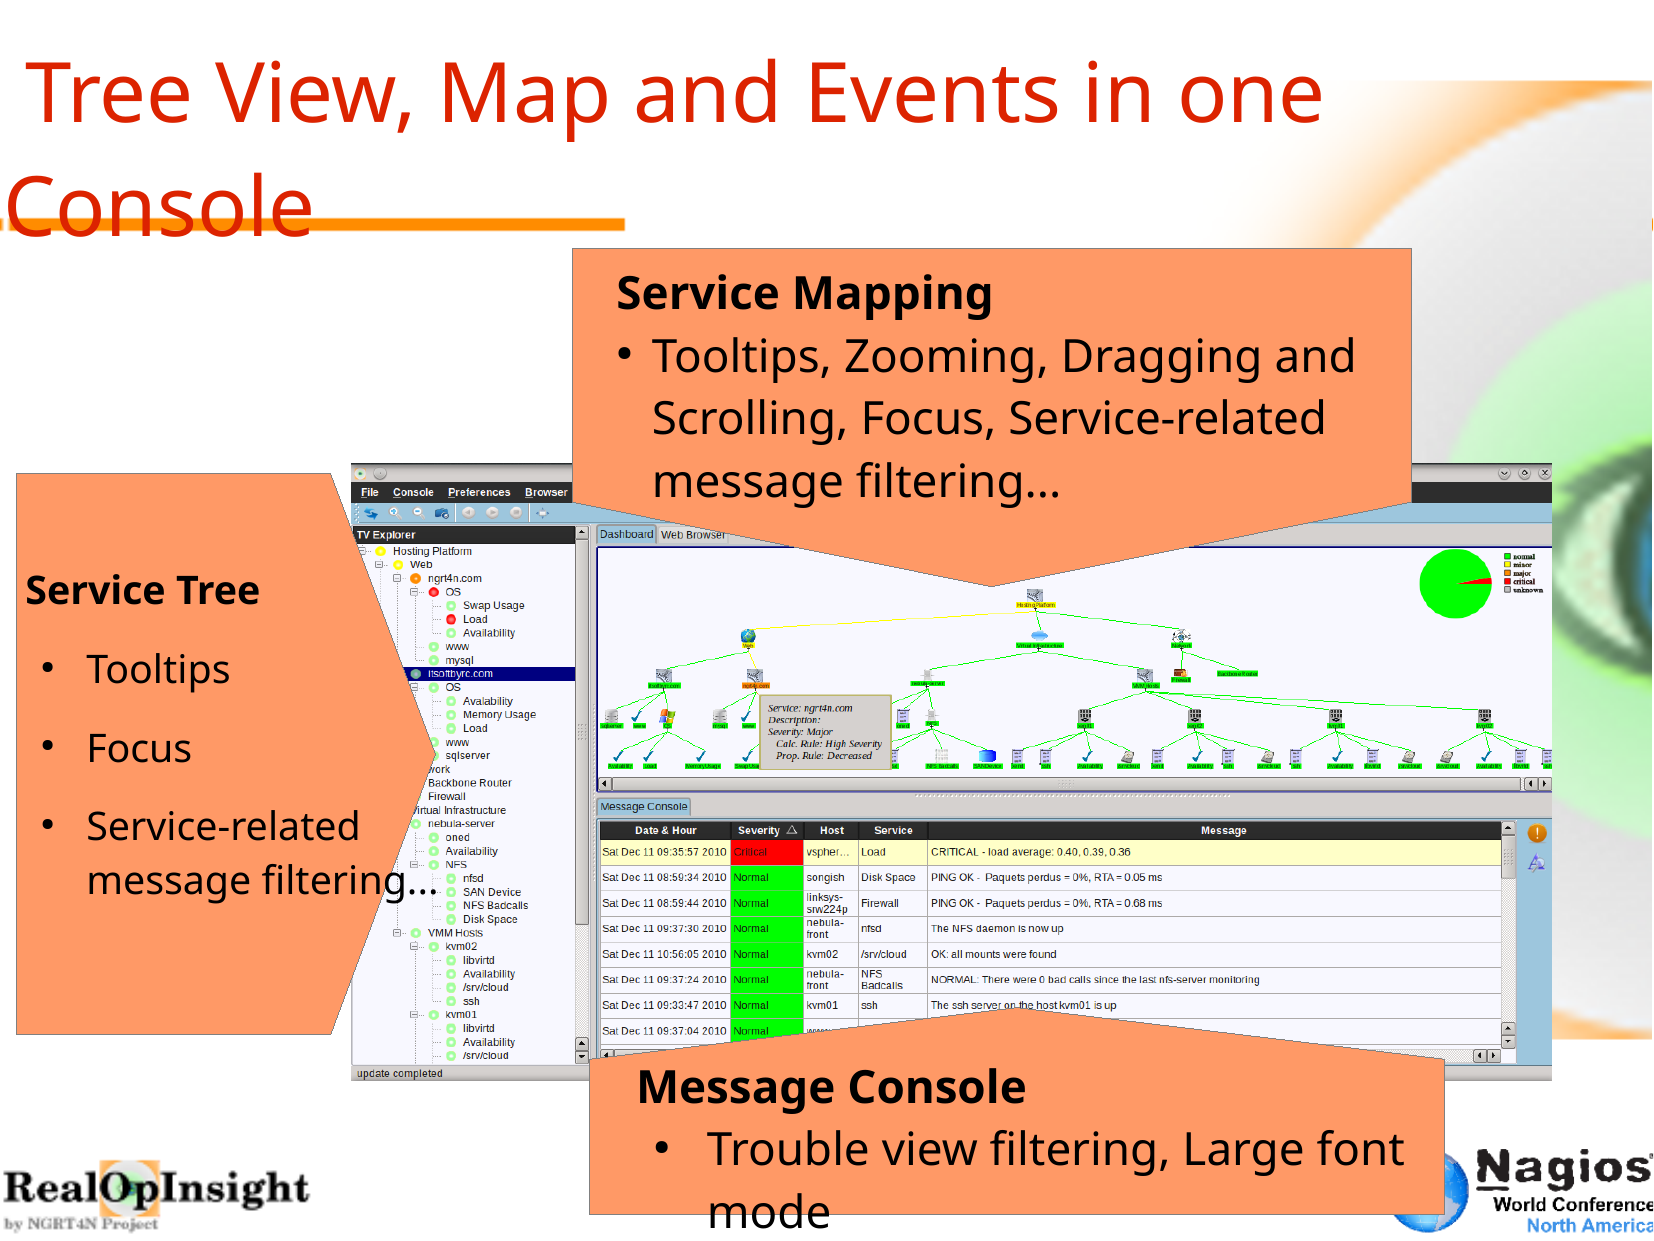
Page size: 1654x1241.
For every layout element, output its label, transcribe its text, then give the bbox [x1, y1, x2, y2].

title Tree View, Map and Events in one Console [3, 65, 1614, 229]
text_box [16, 473, 376, 1035]
picture [0, 0, 1654, 1241]
text_box [572, 248, 1412, 587]
text_box Service Mapping Tooltips, Zooming, Dragging and Scrolling, Focus, Service-related message filtering... [601, 253, 1401, 502]
text_box [589, 1007, 1445, 1215]
list Service Tree Tooltips Focus Service-related message filtering... [25, 562, 439, 913]
text_box Message Console Trouble view filtering, Large font mode [633, 1070, 1440, 1214]
